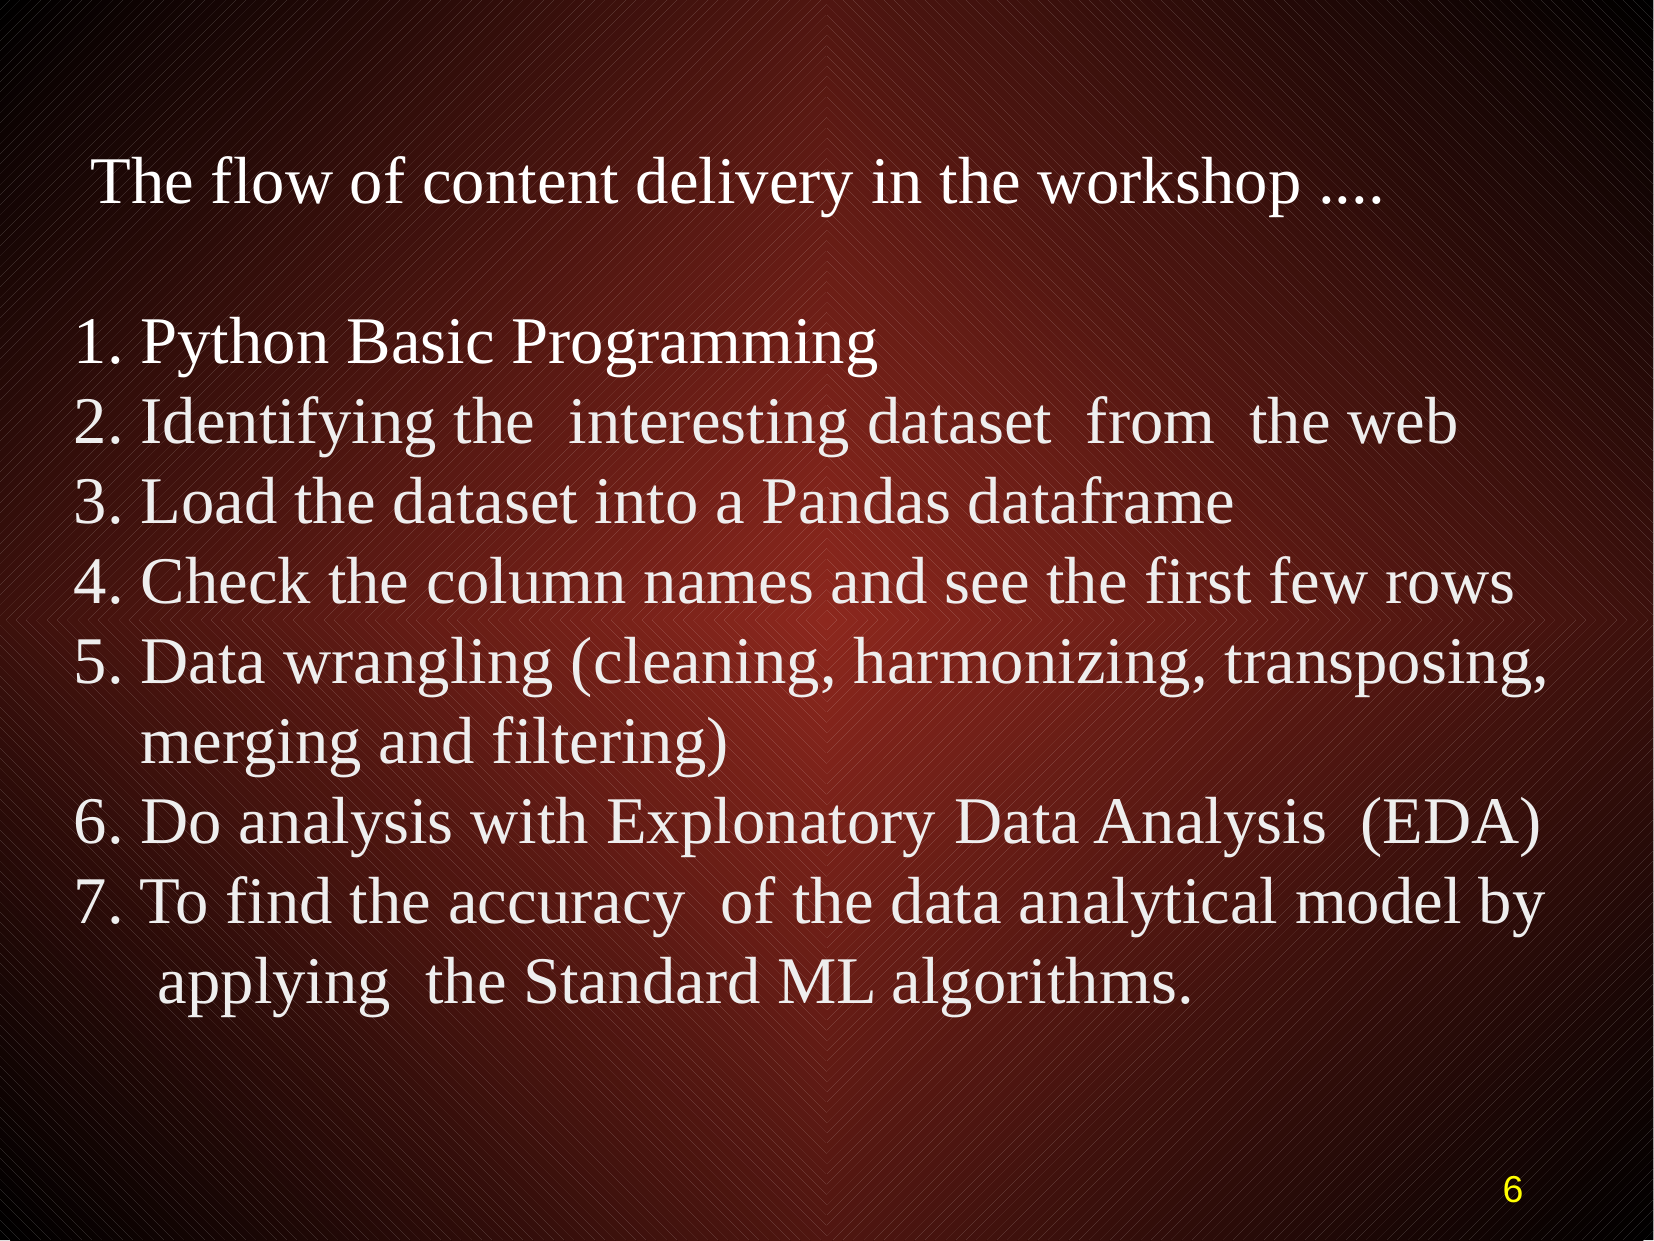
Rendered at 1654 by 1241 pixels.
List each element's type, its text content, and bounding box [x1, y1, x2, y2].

text_box The flow of content delivery in the workshop .... 1. Python Basic Programming 2. Identifying the interesting dataset from the web 3. Load the dataset into a Pandas dataframe 4. Check the column names and see the first few rows 5. Data wrangling (cleaning, harmonizing, transposing, merging and filtering) 6. Do analysis with Explonatory Data Analysis (EDA) 7. To find the accuracy of the data analytical model by applying the Standard ML algorithms. [58, 129, 1654, 1160]
